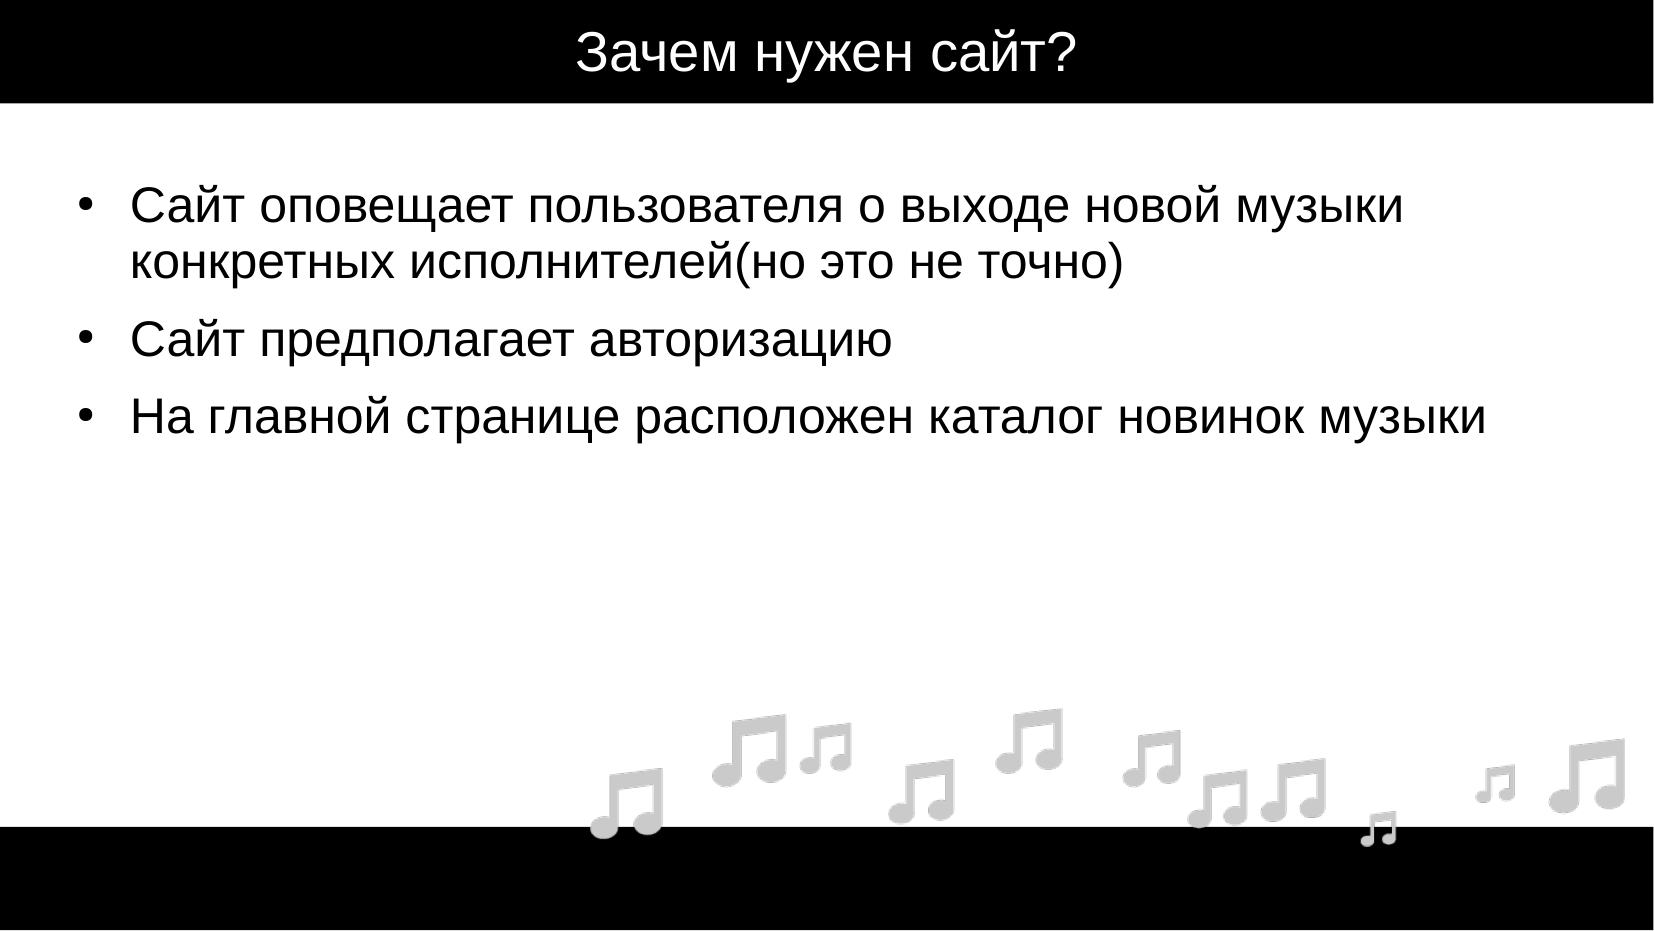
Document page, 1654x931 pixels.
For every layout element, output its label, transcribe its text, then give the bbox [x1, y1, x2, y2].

list Сайт оповещает пользователя о выходе новой музыки конкретных исполнителей(но это не точно) Сайт предполагает авторизацию На главной странице расположен каталог новинок музыки [59, 177, 1595, 768]
title Зачем нужен сайт? [59, 6, 1595, 98]
